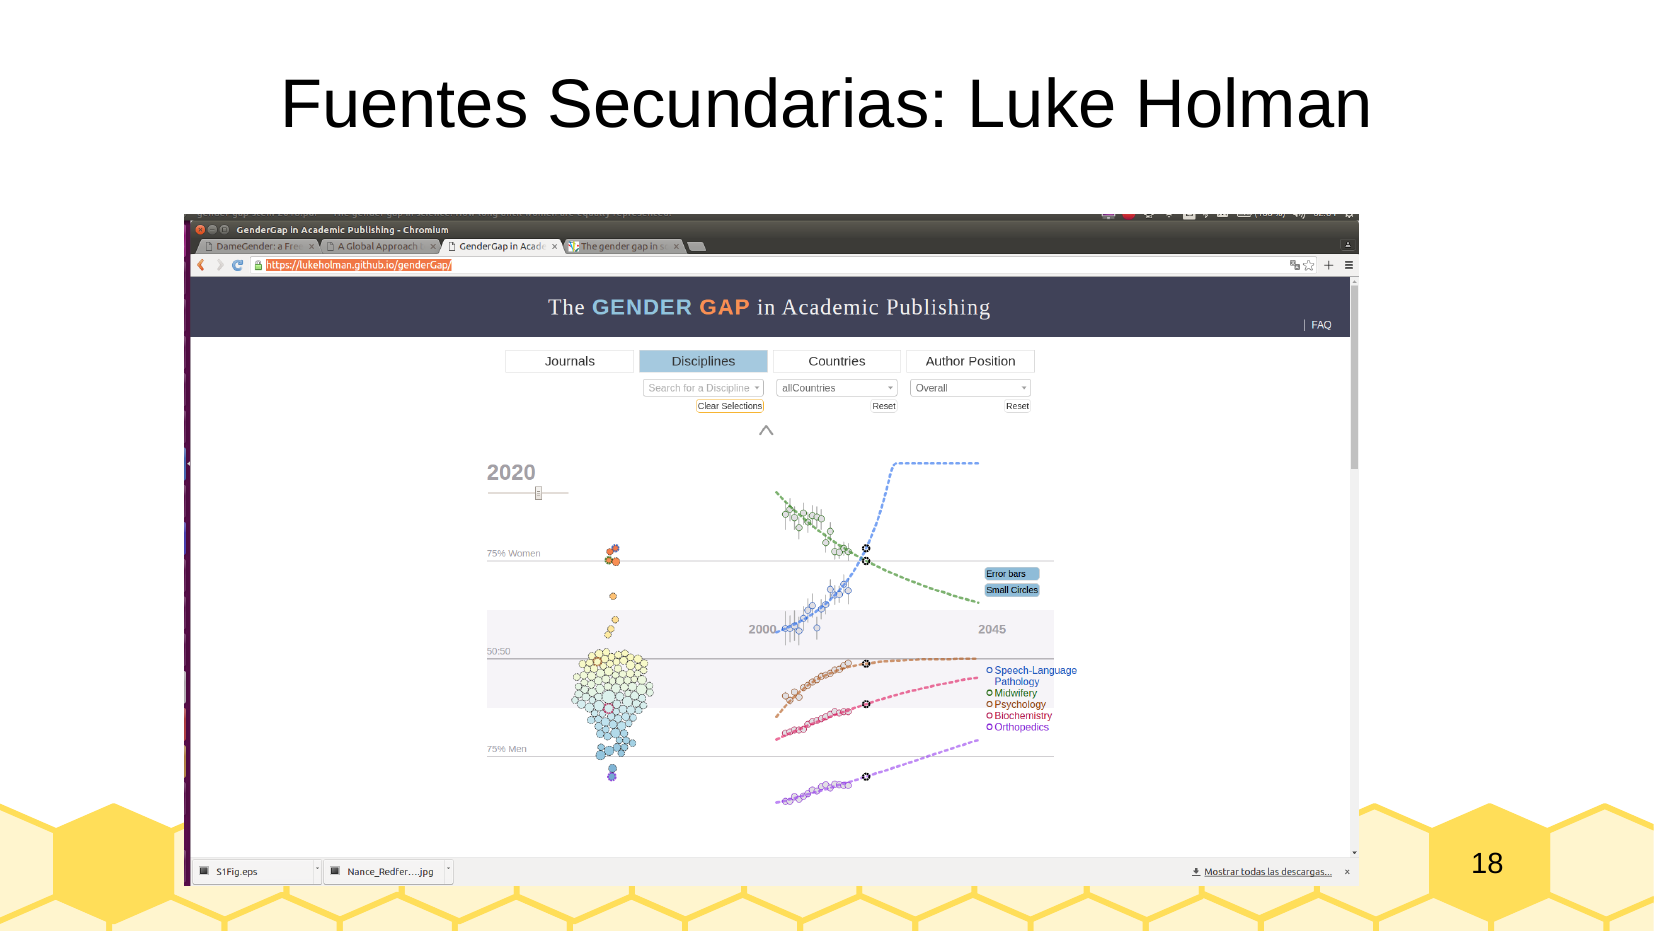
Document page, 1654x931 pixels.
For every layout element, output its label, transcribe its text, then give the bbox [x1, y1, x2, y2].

picture [184, 214, 1359, 886]
title Fuentes Secundarias: Luke Holman [88, 29, 1565, 178]
